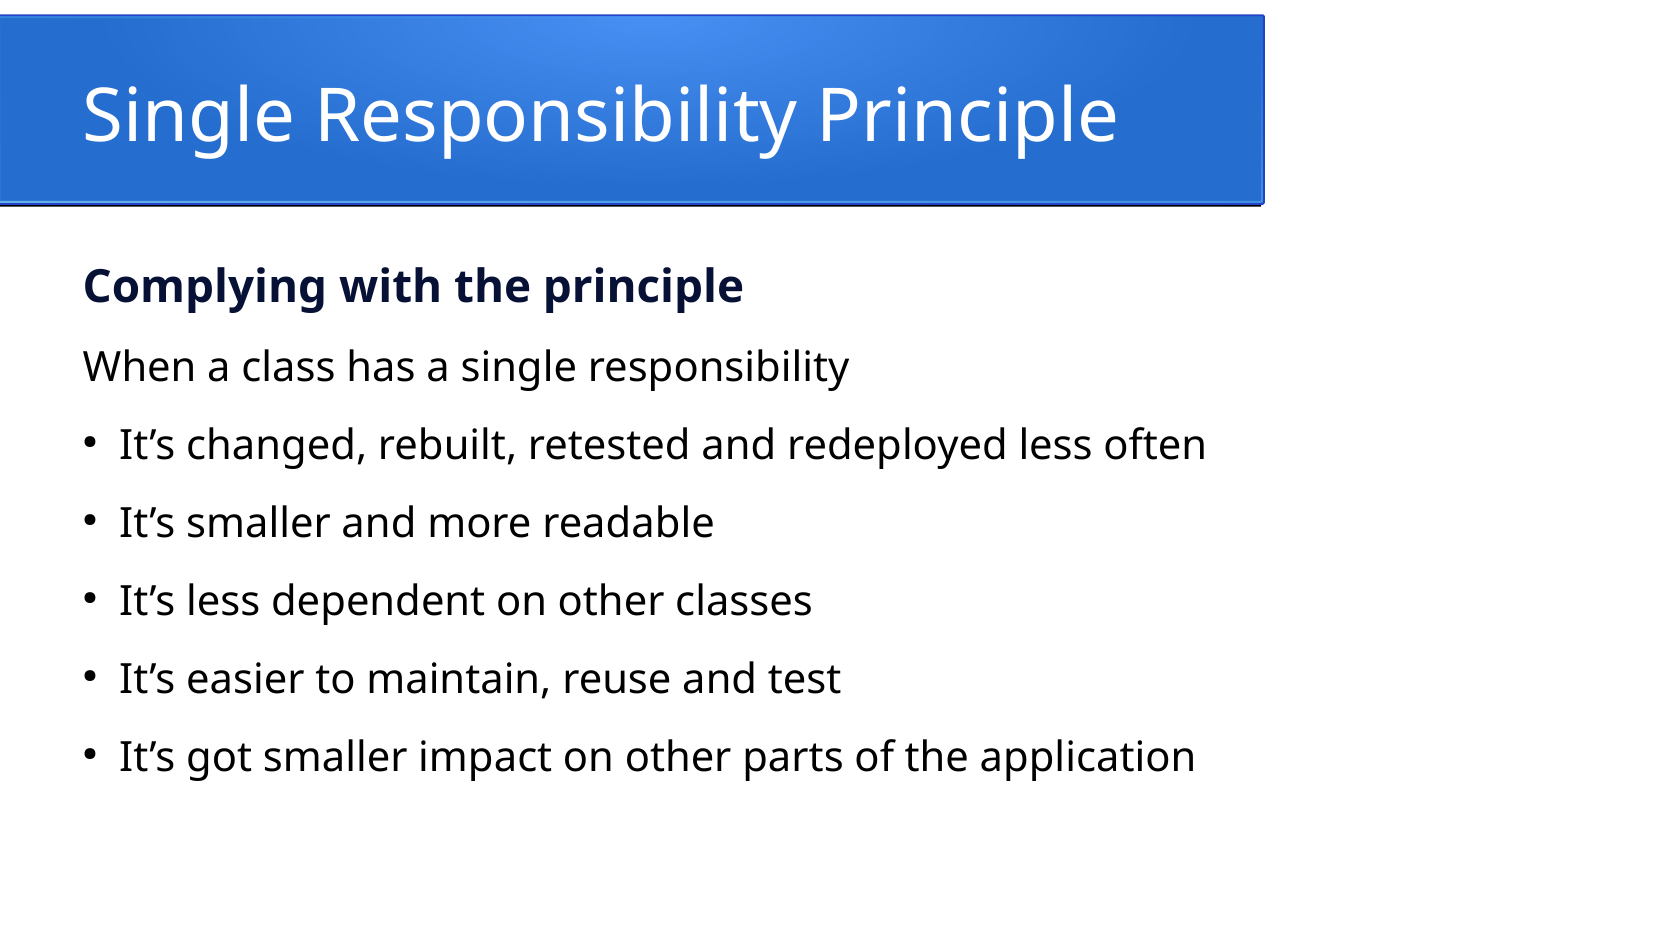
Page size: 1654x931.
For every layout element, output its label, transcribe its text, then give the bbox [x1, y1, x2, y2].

title Single Responsibility Principle [82, 35, 1235, 189]
subtitle Complying with the principle When a class has a single responsibility It’s changed, rebuilt, retested and redeployed less often It’s smaller and more readable It’s less dependent on other classes It’s easier to maintain, reuse and test It’s got smaller impact on other parts of the application [82, 253, 1571, 861]
